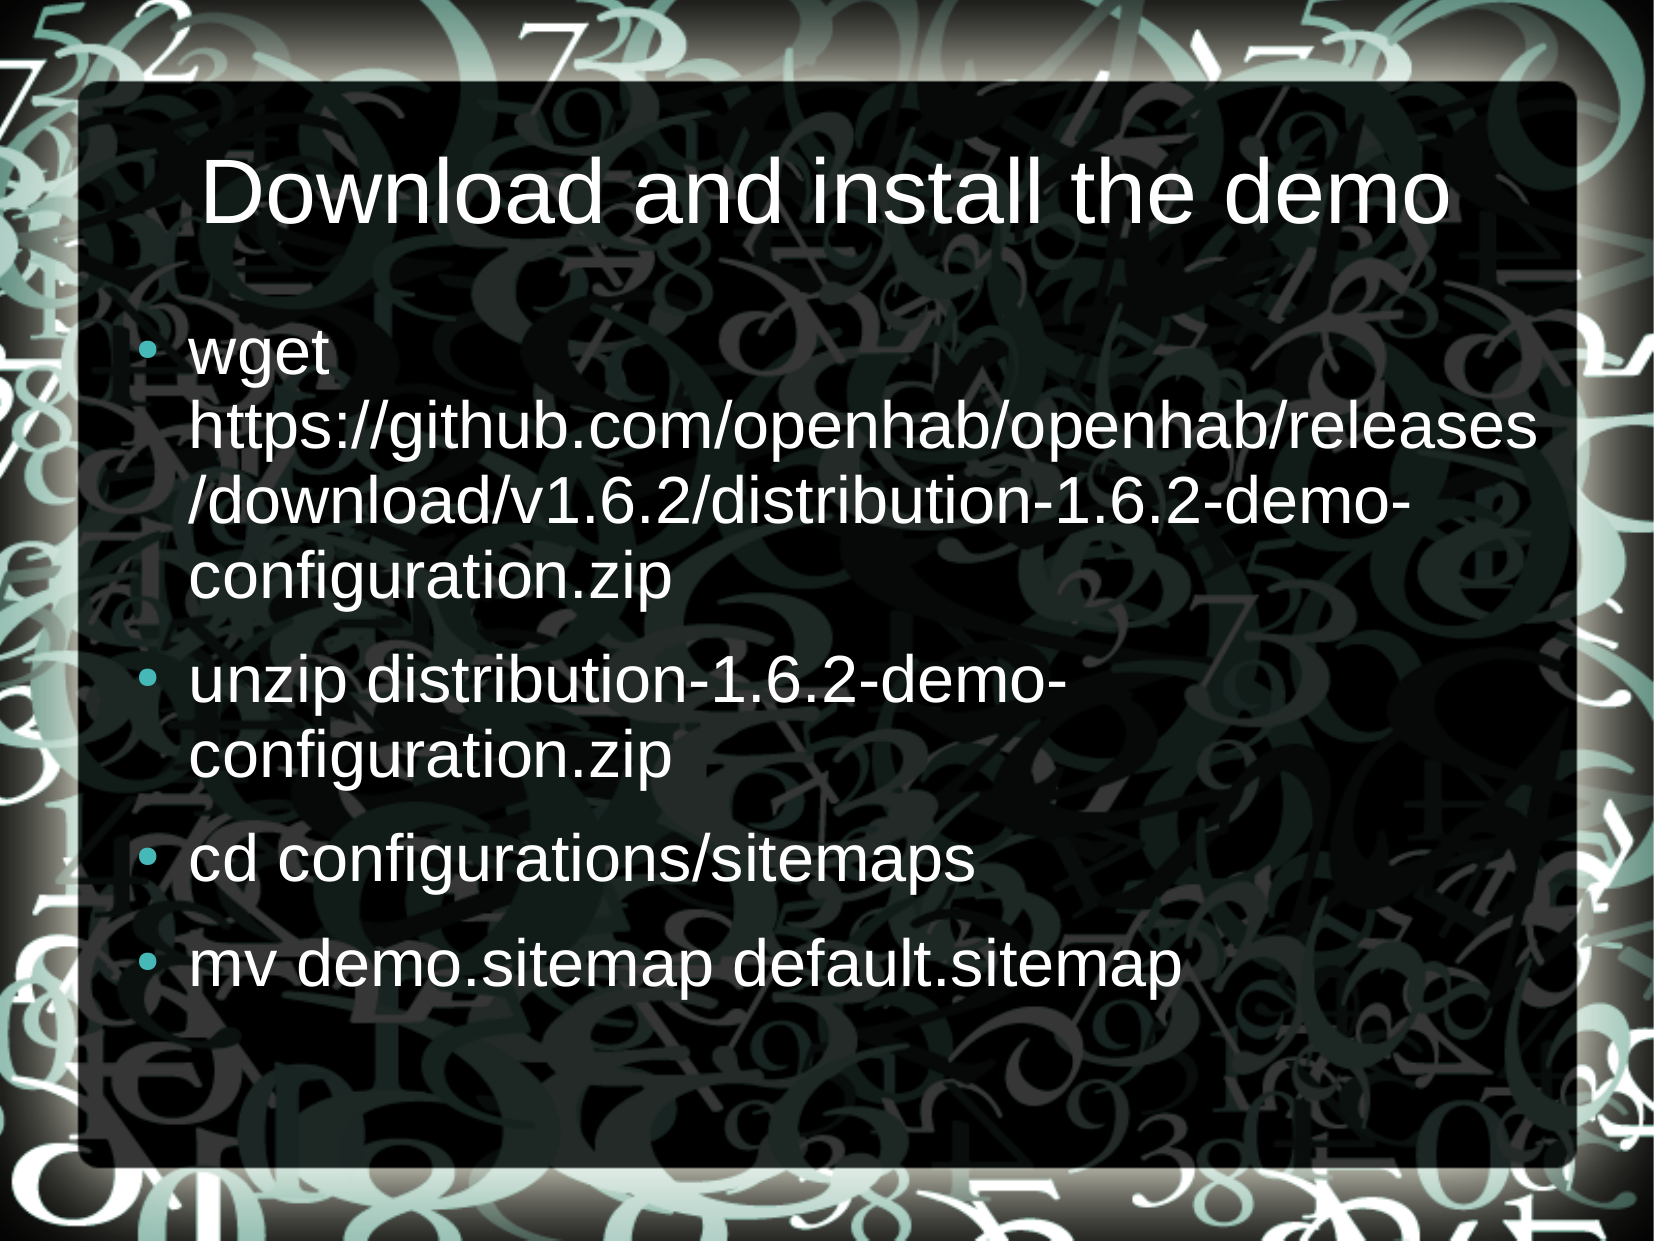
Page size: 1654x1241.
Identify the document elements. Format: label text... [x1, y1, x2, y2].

picture [0, 0, 1654, 1241]
title Download and install the demo [82, 88, 1571, 296]
list wget https://github.com/openhab/openhab/releases/download/v1.6.2/distribution-1.6.2-demo-configuration.zip unzip distribution-1.6.2-demo-configuration.zip cd configurations/sitemaps mv demo.sitemap default.sitemap [118, 313, 1542, 1028]
